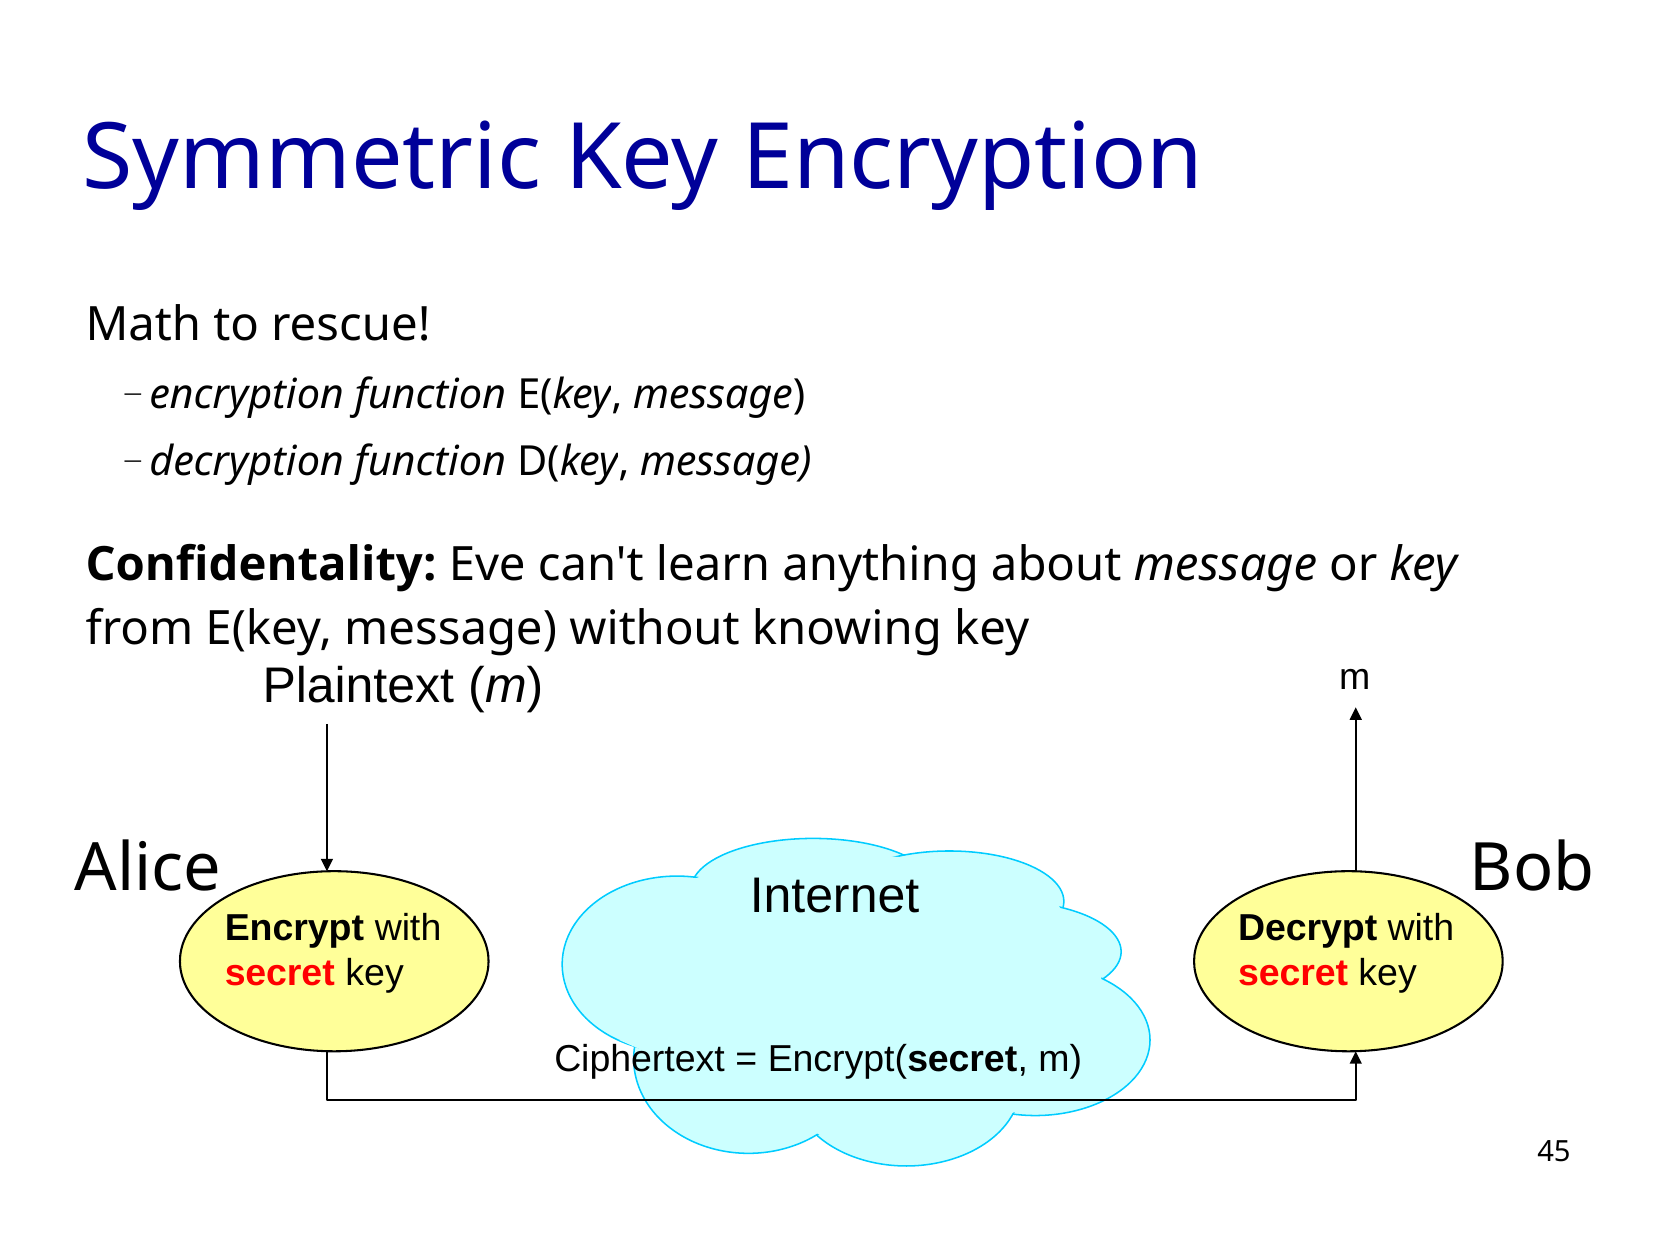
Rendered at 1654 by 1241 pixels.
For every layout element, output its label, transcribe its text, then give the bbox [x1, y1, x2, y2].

text_box [1194, 905, 1503, 1052]
text_box Ciphertext = Encrypt(secret, m) [539, 1026, 1097, 1087]
title Symmetric Key Encryption [82, 49, 1571, 257]
text_box Decrypt with secret key [1223, 895, 1470, 1001]
text_box [645, 1101, 1103, 1166]
list Math to rescue! encryption function E(key, message) decryption function D(key, message) Confidentality: Eve can't learn anything about message or key from E(key, message) without knowing key [60, 290, 1571, 661]
text_box Plaintext (m) [247, 645, 559, 721]
text_box Bob [1455, 811, 1654, 901]
text_box Alice [60, 811, 331, 901]
text_box [562, 838, 1151, 1099]
text_box [331, 871, 439, 895]
text_box [179, 906, 489, 1052]
text_box Encrypt with secret key [210, 895, 457, 1001]
text_box Internet [734, 854, 935, 930]
text_box m [1261, 644, 1386, 705]
text_box [1243, 871, 1453, 895]
